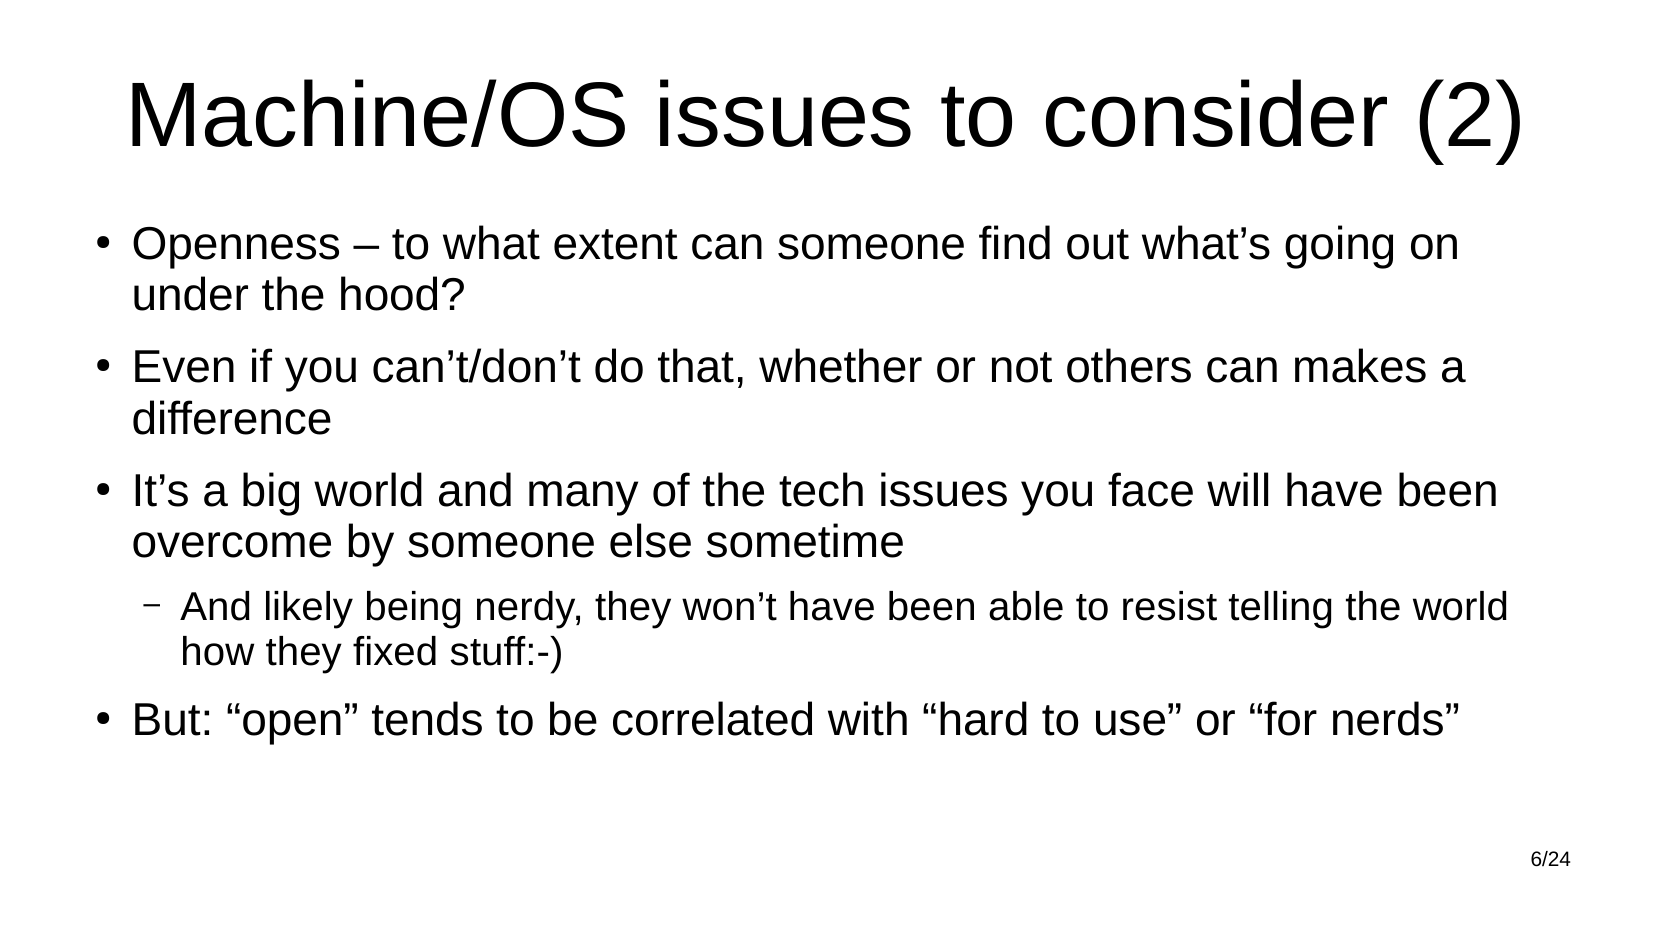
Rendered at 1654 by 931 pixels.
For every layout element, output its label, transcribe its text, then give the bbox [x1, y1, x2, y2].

list Openness – to what extent can someone find out what’s going on under the hood? Even if you can’t/don’t do that, whether or not others can makes a difference It’s a big world and many of the tech issues you face will have been overcome by someone else sometime And likely being nerdy, they won’t have been able to resist telling the world how they fixed stuff:-) But: “open” tends to be correlated with “hard to use” or “for nerds” [82, 217, 1571, 758]
title Machine/OS issues to consider (2) [82, 37, 1571, 193]
